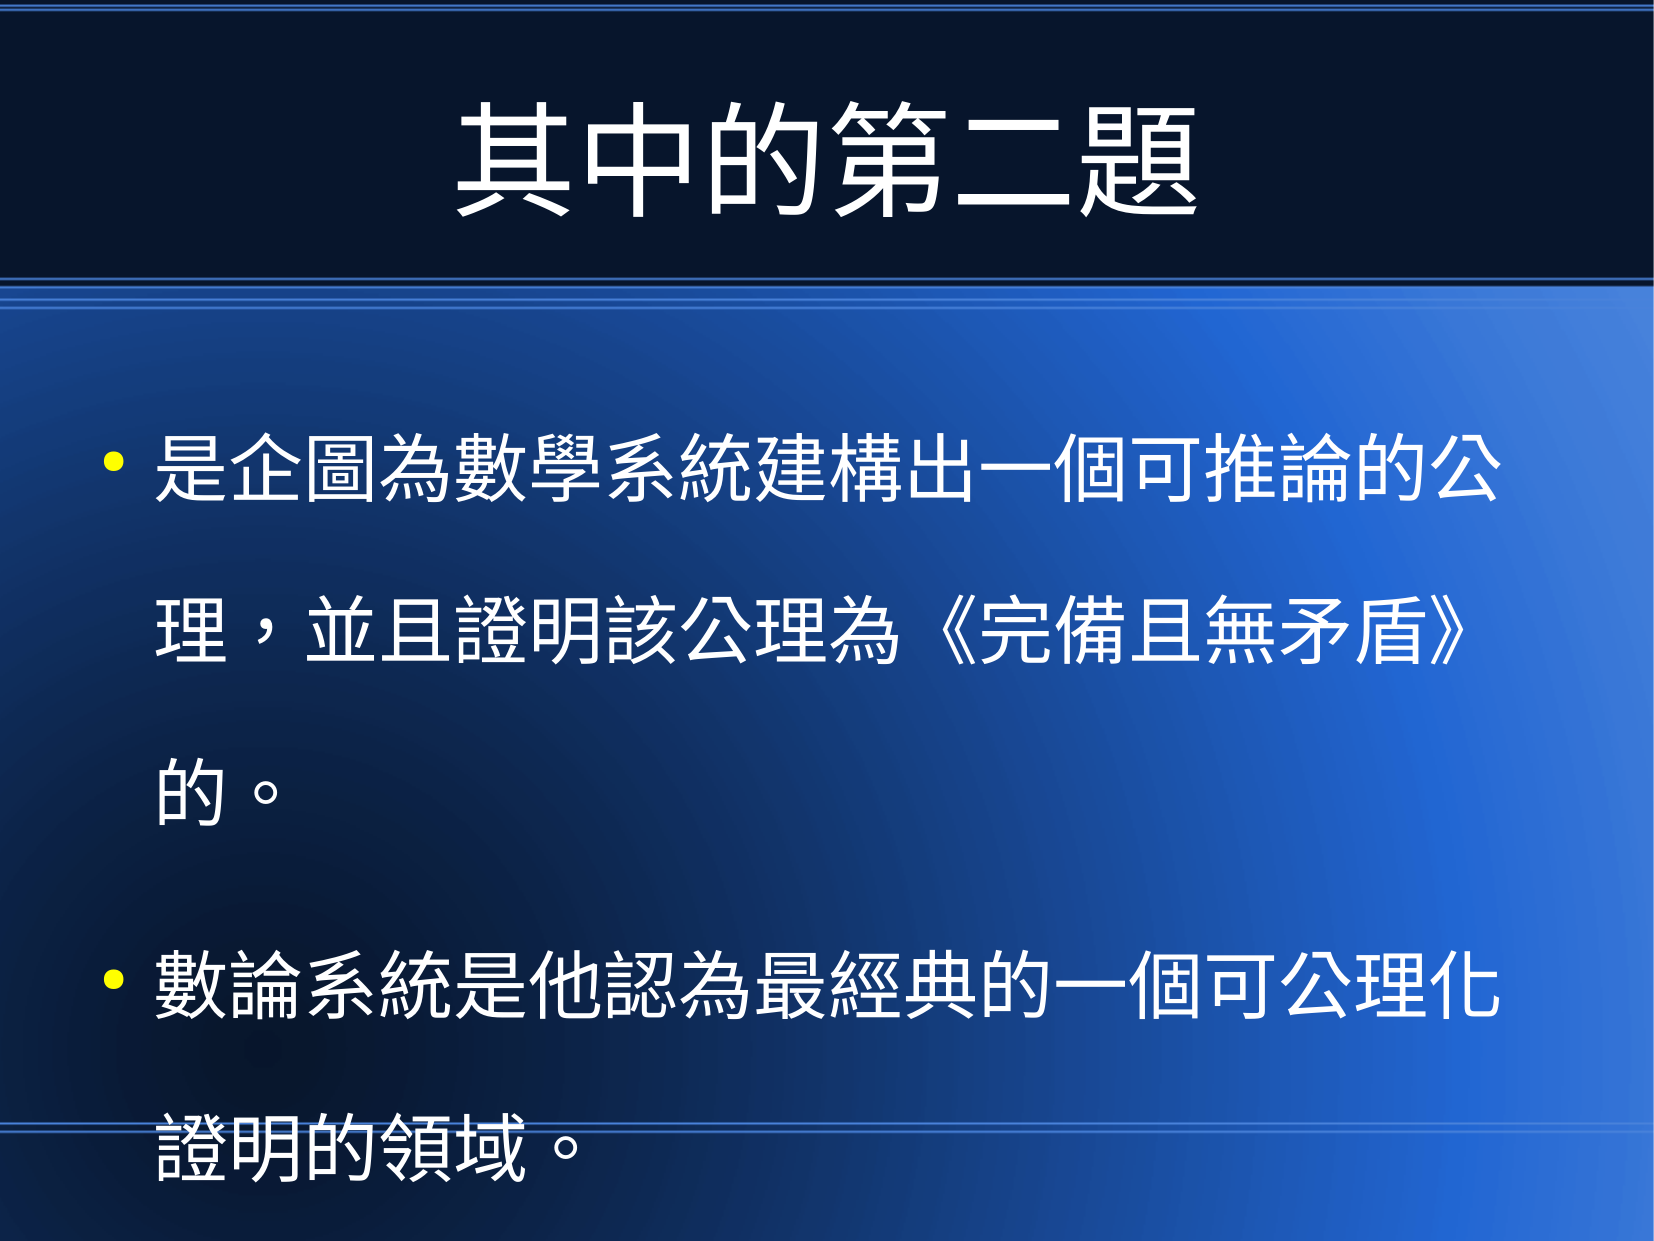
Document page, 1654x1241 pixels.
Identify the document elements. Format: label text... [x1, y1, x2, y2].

title 其中的第二題 [82, 49, 1571, 257]
list 是企圖為數學系統建構出一個可推論的公理，並且證明該公理為《完備且無矛盾》的。 數論系統是他認為最經典的一個可公理化證明的領域。 [82, 355, 1571, 1241]
picture [0, 0, 1654, 1241]
